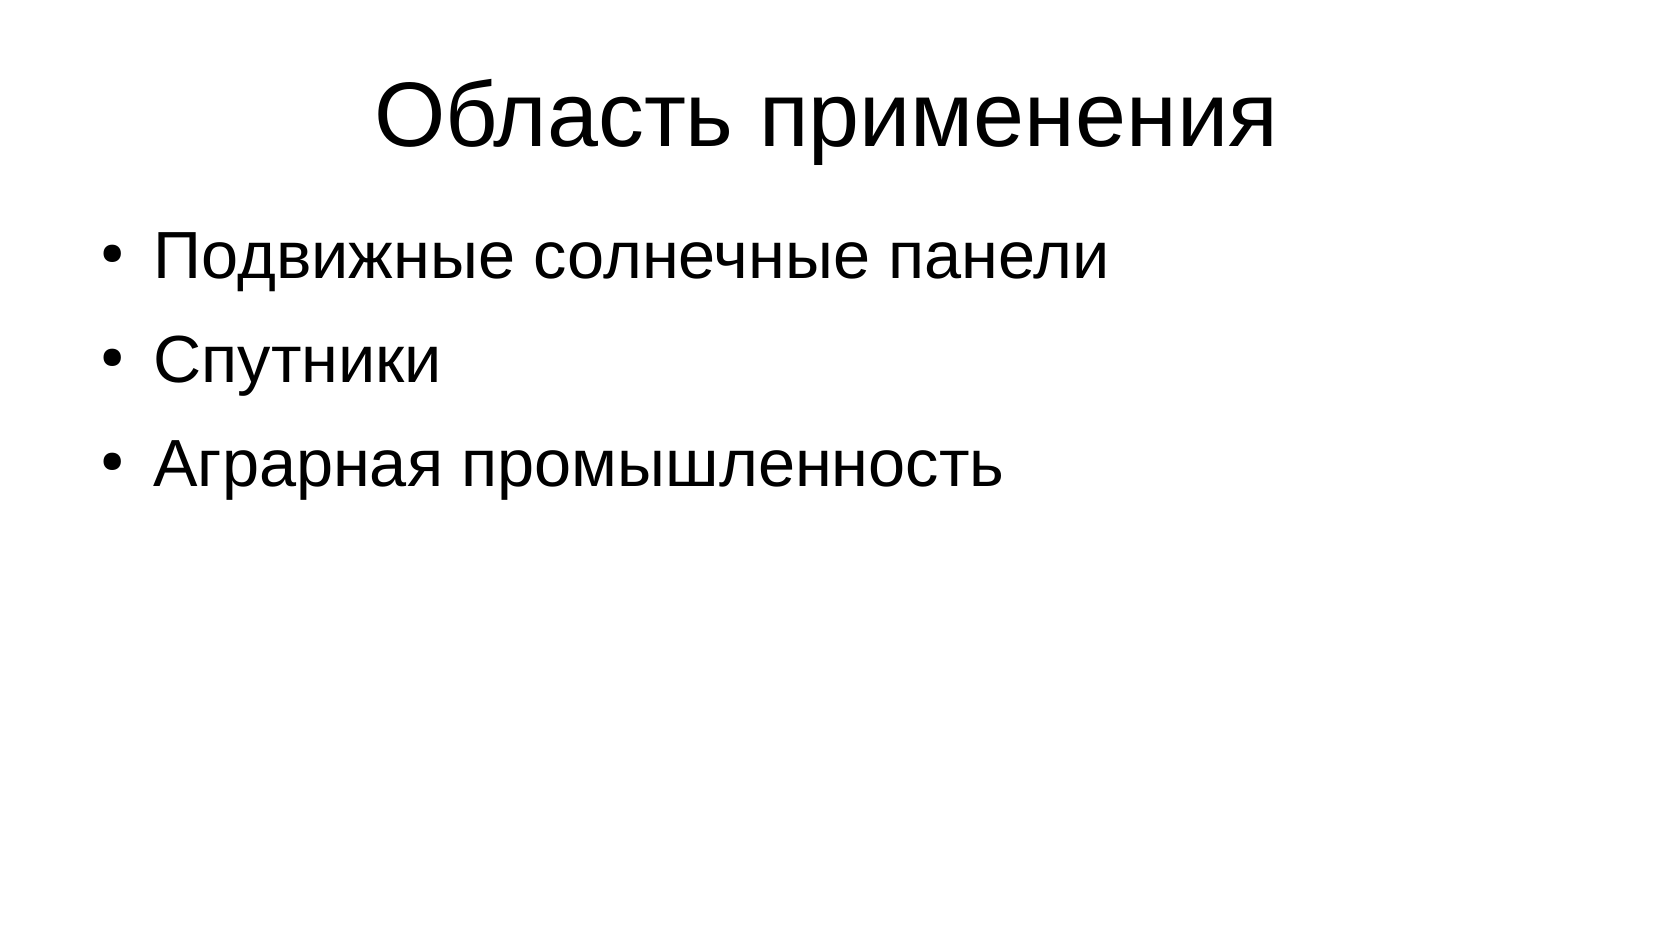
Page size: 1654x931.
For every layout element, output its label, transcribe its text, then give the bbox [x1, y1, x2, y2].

list Подвижные солнечные панели Спутники Аграрная промышленность [82, 217, 1571, 758]
title Область применения [82, 37, 1571, 193]
